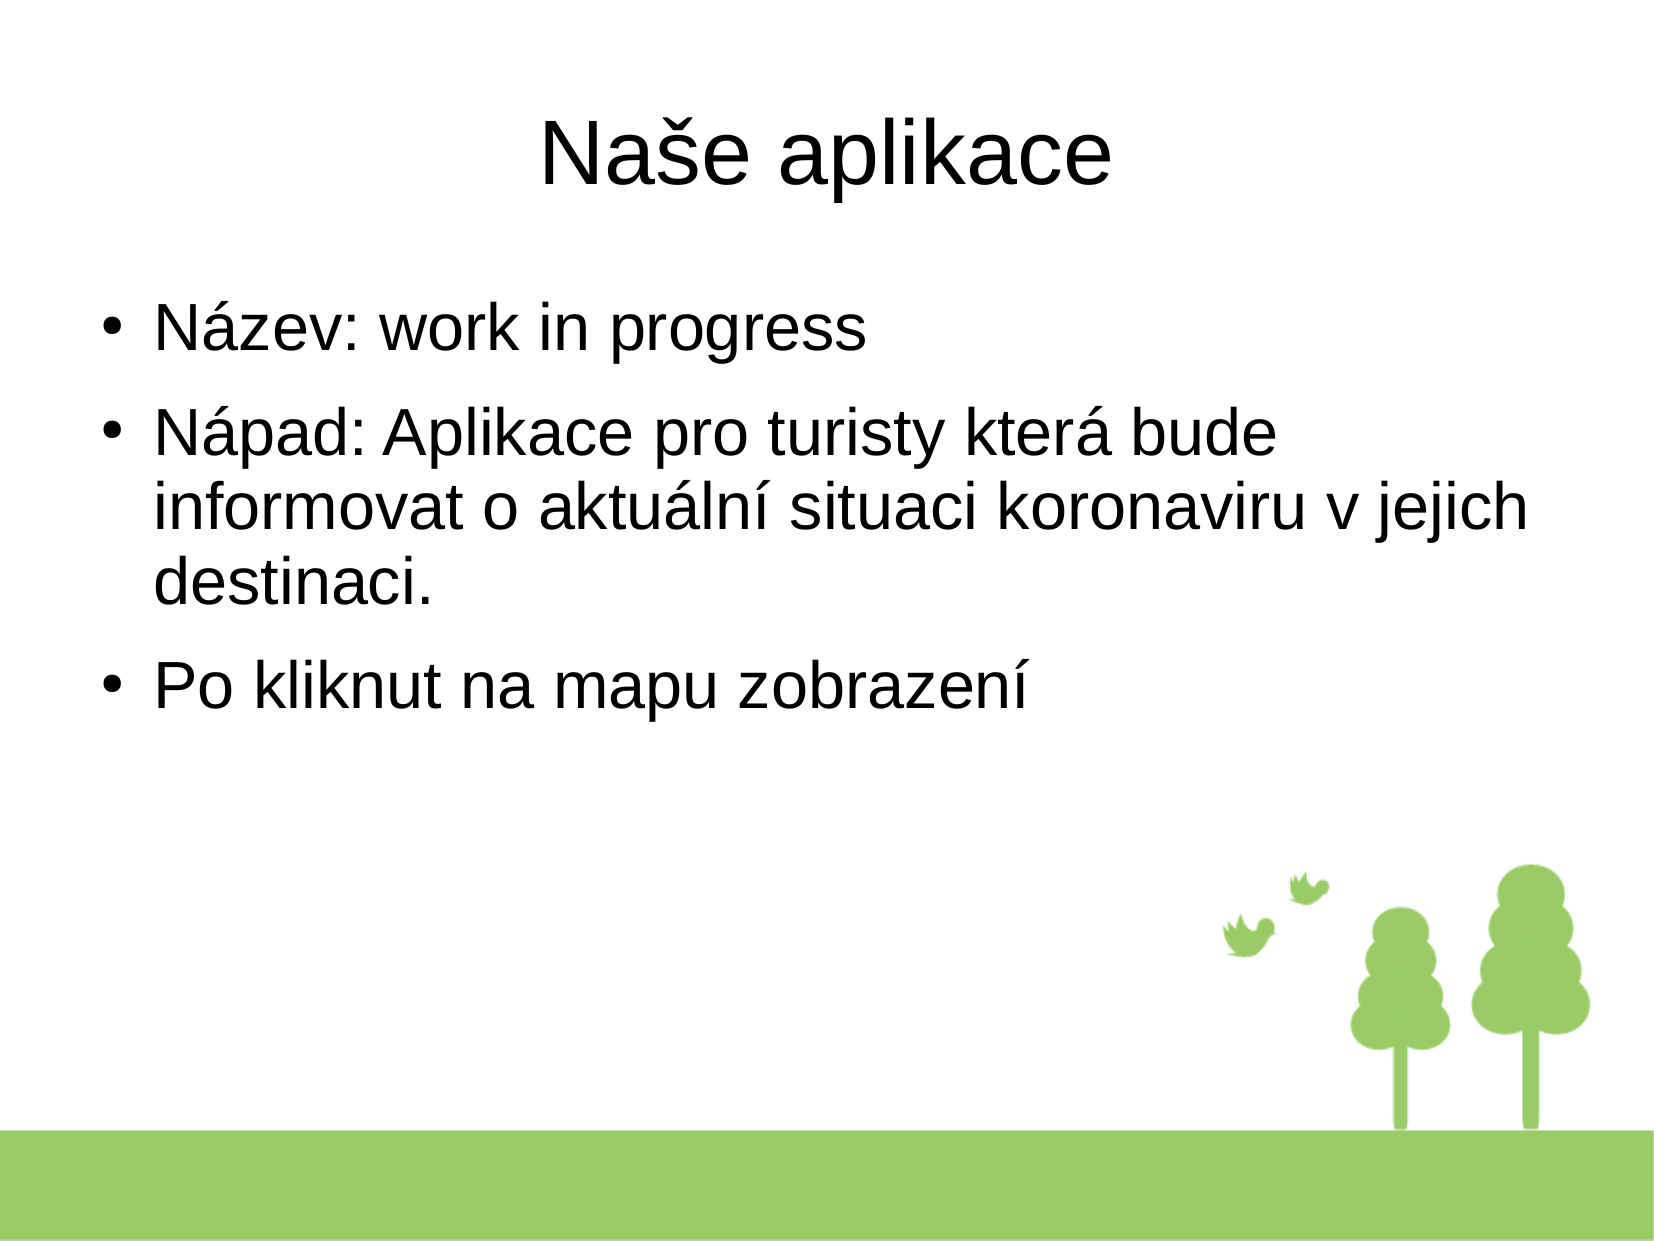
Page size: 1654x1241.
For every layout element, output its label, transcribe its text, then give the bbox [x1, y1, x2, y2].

title Naše aplikace [82, 49, 1571, 257]
list Název: work in progress Nápad: Aplikace pro turisty která bude informovat o aktuální situaci koronaviru v jejich destinaci. Po kliknut na mapu zobrazení [82, 290, 1571, 1010]
picture [0, 0, 1654, 1241]
